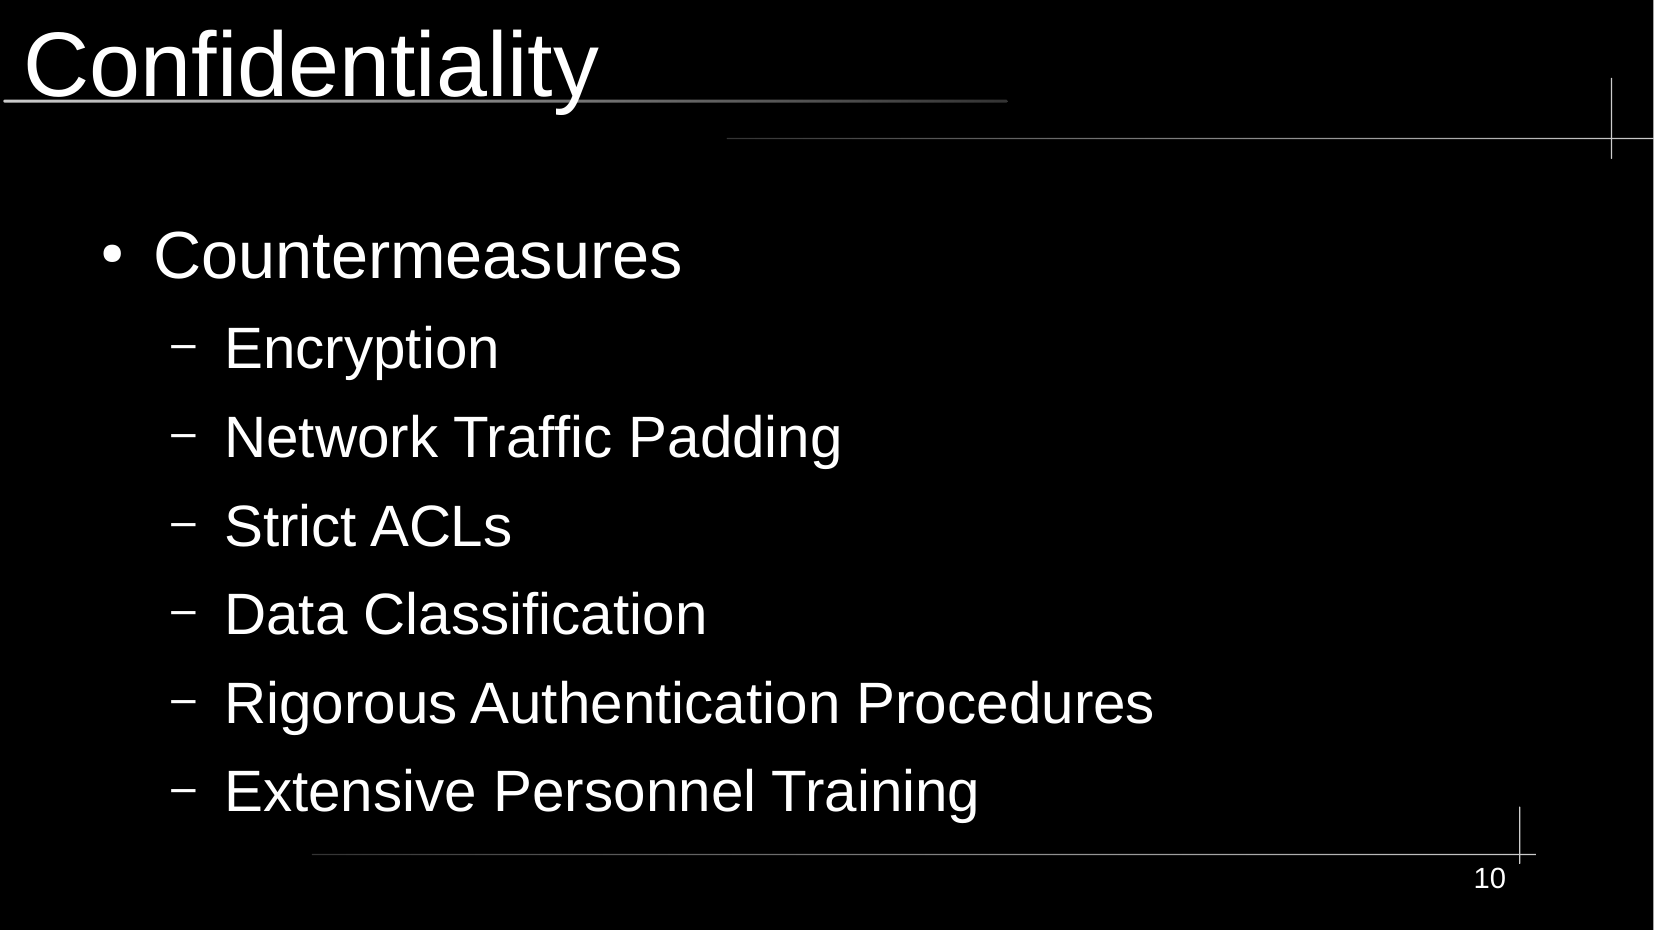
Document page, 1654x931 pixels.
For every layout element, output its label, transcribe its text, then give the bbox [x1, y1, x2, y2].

list Countermeasures Encryption Network Traffic Padding Strict ACLs Data Classification Rigorous Authentication Procedures Extensive Personnel Training [82, 217, 1571, 863]
title Confidentiality [23, 11, 1589, 119]
